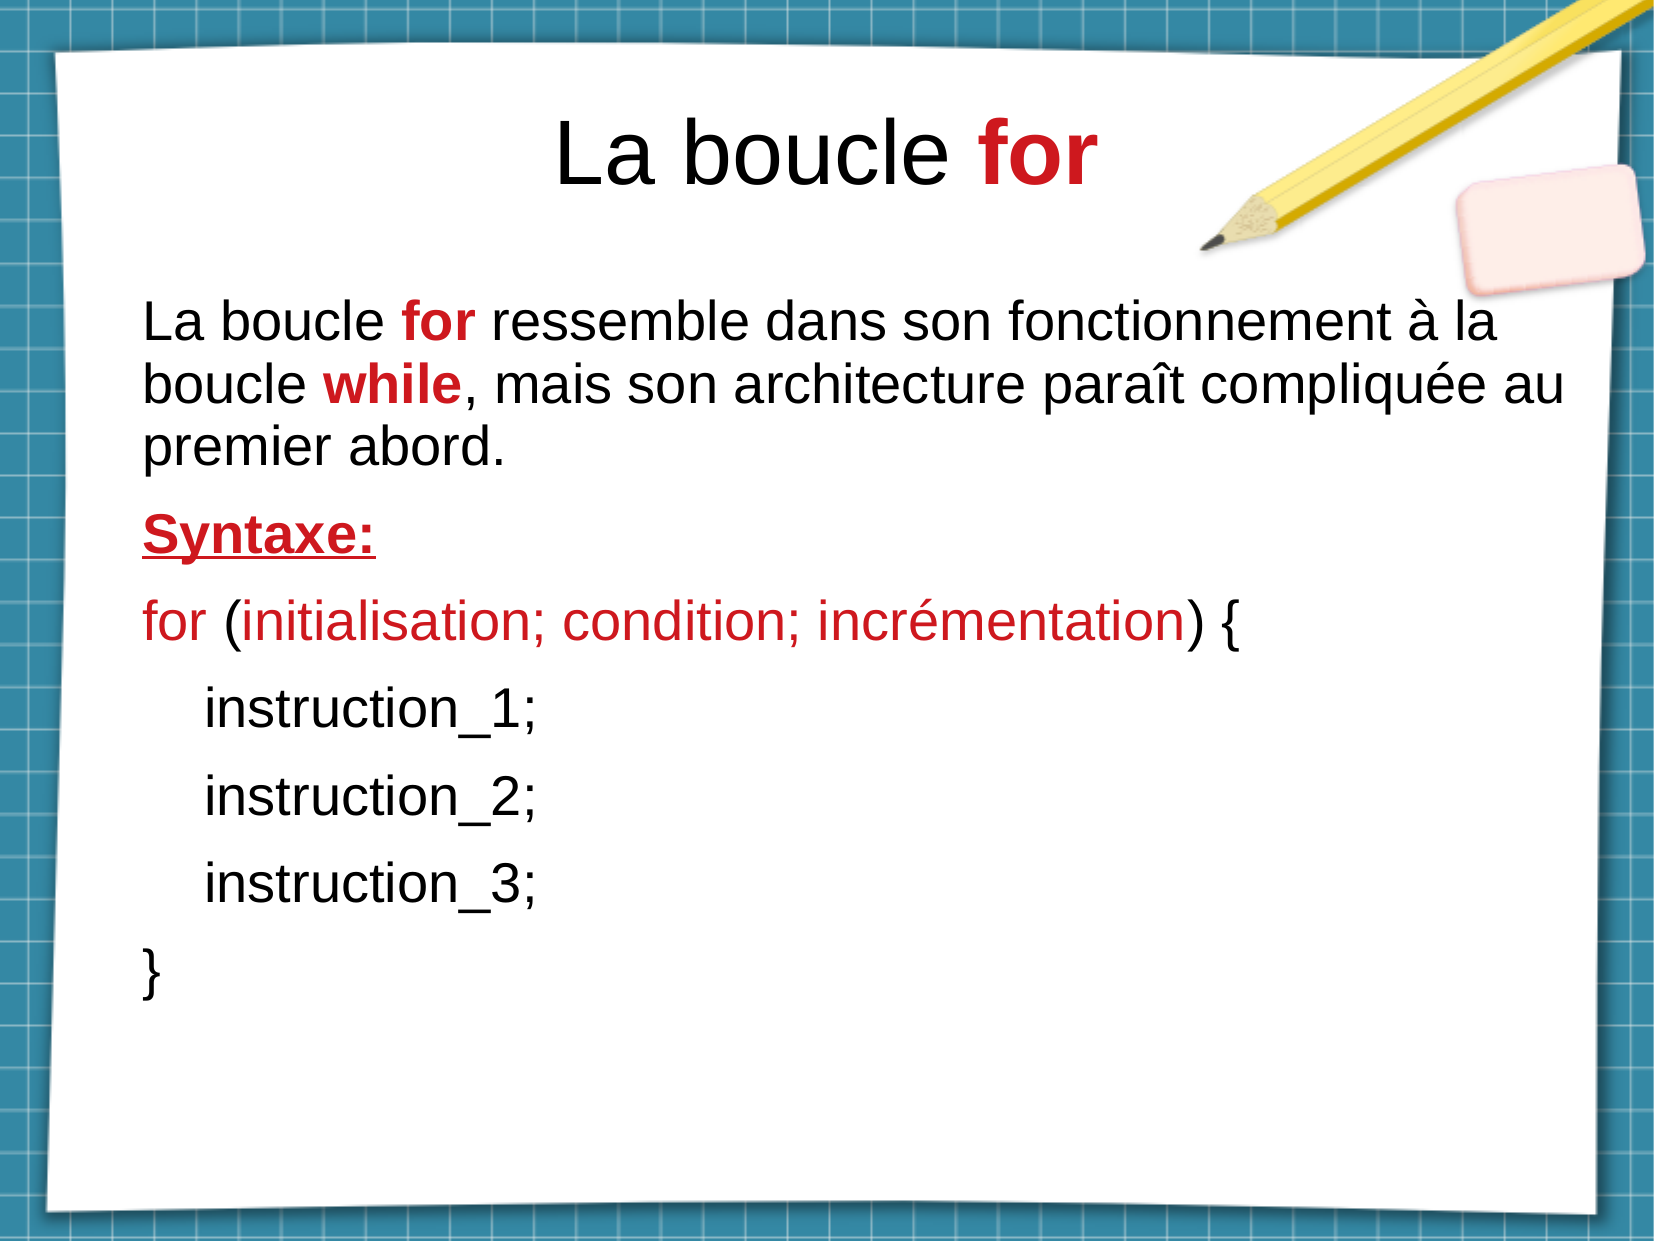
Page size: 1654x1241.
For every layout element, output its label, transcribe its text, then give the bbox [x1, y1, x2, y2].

title La boucle for [82, 49, 1571, 257]
picture [0, 0, 1654, 1241]
list La boucle for ressemble dans son fonctionnement à la boucle while, mais son architecture paraît compliquée au premier abord. Syntaxe: for (initialisation; condition; incrémentation) { instruction_1; instruction_2; instruction_3; } [82, 290, 1571, 1010]
